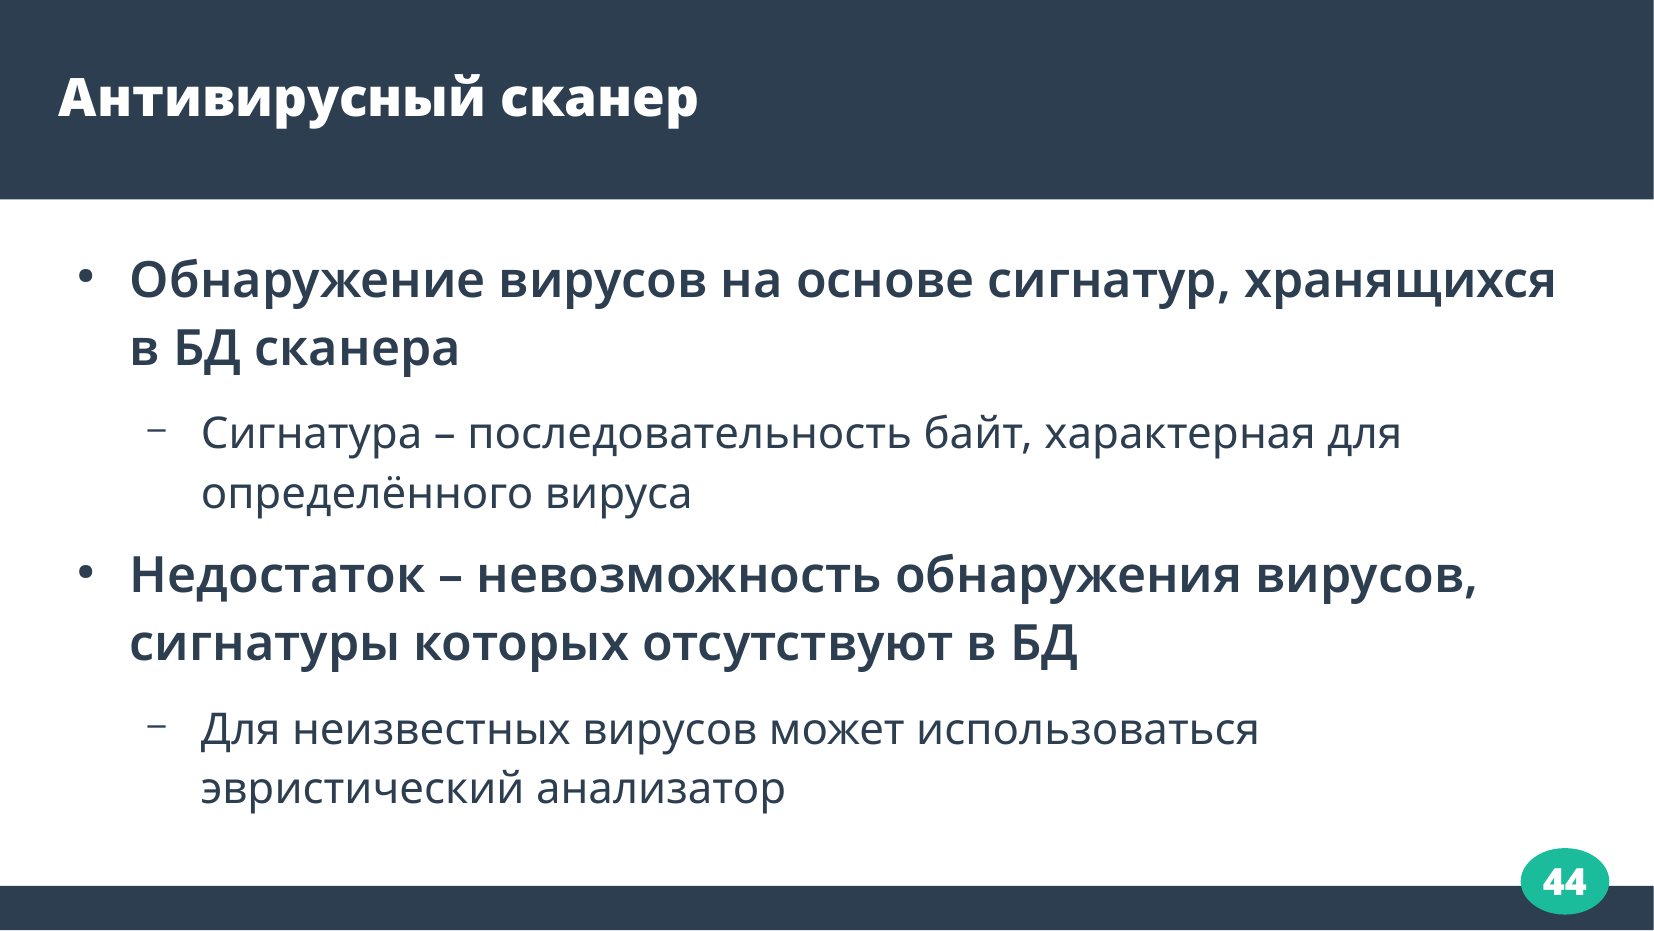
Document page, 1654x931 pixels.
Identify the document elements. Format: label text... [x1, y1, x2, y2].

title Антивирусный сканер [59, 37, 1595, 155]
list Обнаружение вирусов на основе сигнатур, хранящихся в БД сканера Сигнатура – последовательность байт, характерная для определённого вируса Недостаток – невозможность обнаружения вирусов, сигнатуры которых отсутствуют в БД Для неизвестных вирусов может использоваться эвристический анализатор [59, 243, 1595, 864]
